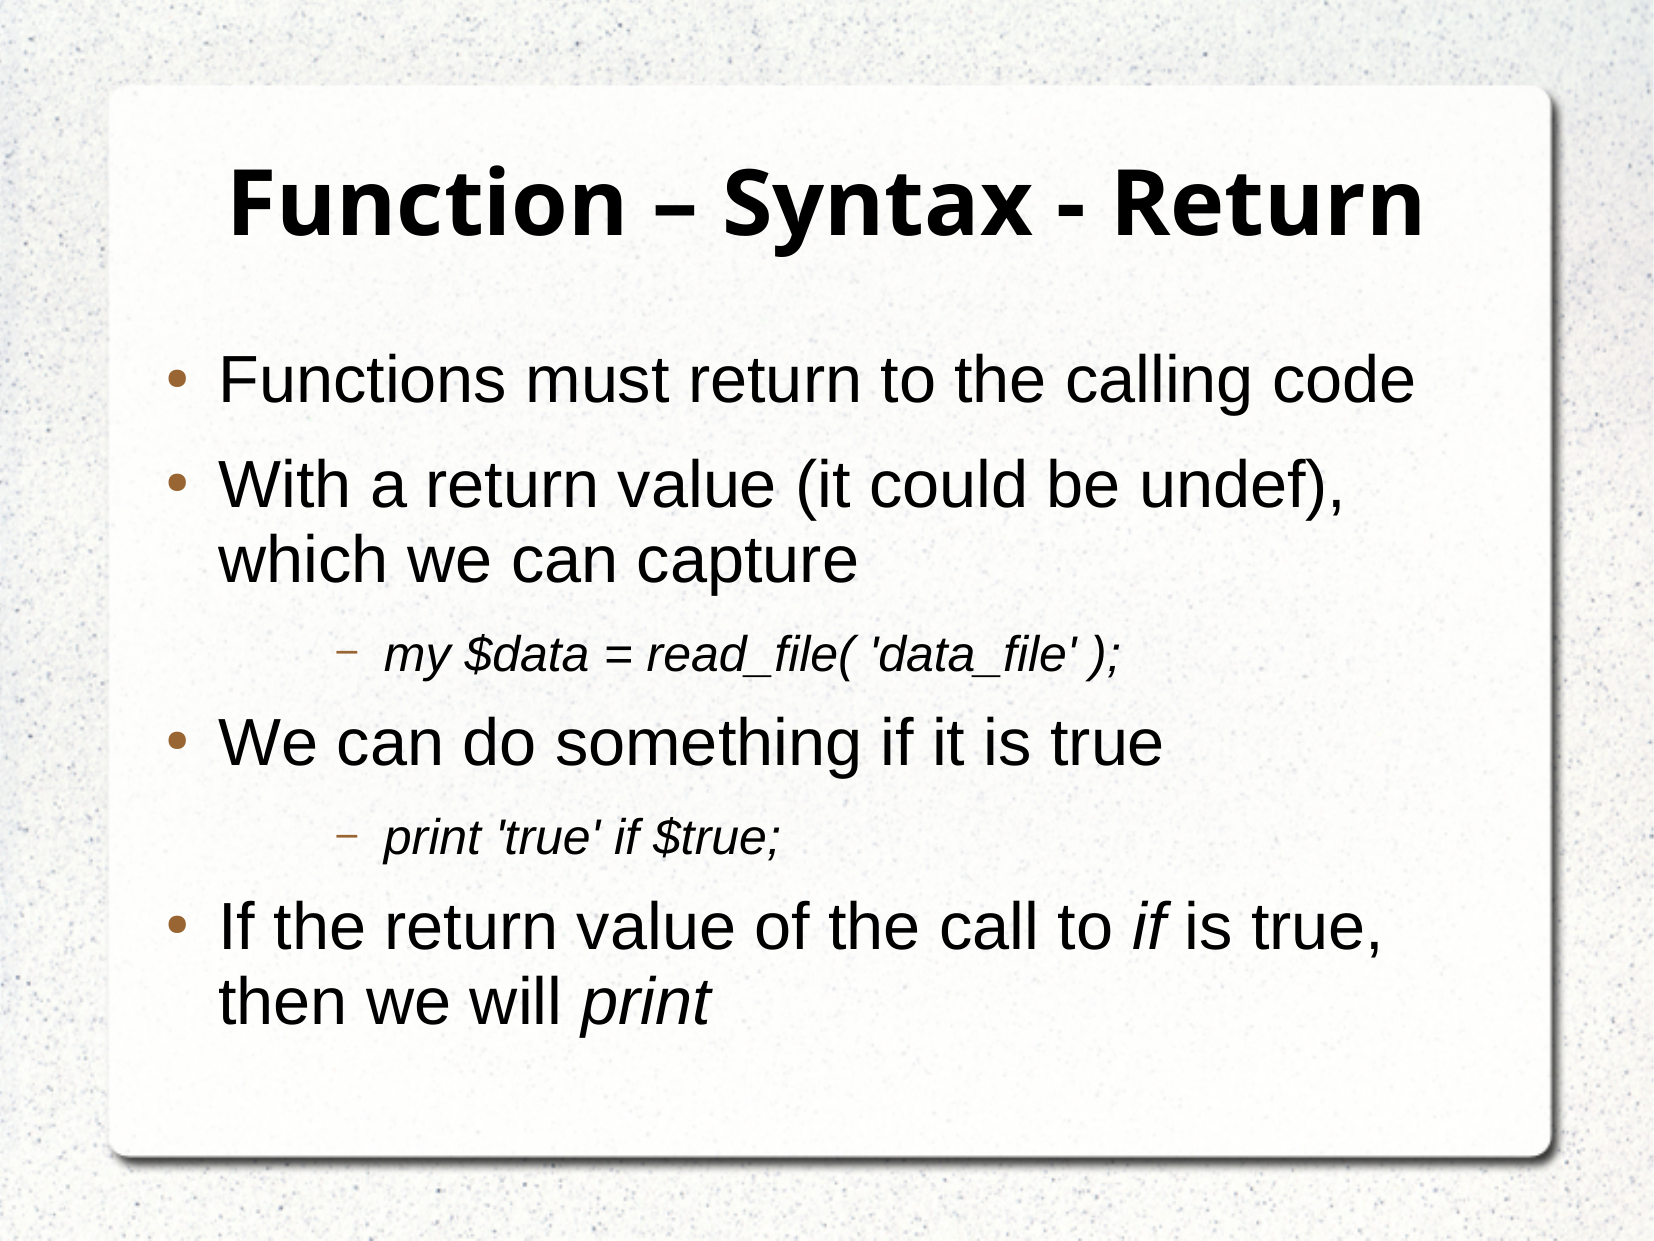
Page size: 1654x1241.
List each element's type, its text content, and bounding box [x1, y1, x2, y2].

title Function – Syntax - Return [118, 96, 1536, 304]
picture [0, 0, 1654, 1241]
list Functions must return to the calling code With a return value (it could be undef), which we can capture my $data = read_file( 'data_file' ); We can do something if it is true print 'true' if $true; If the return value of the call to if is true, then we will print [147, 342, 1506, 1038]
